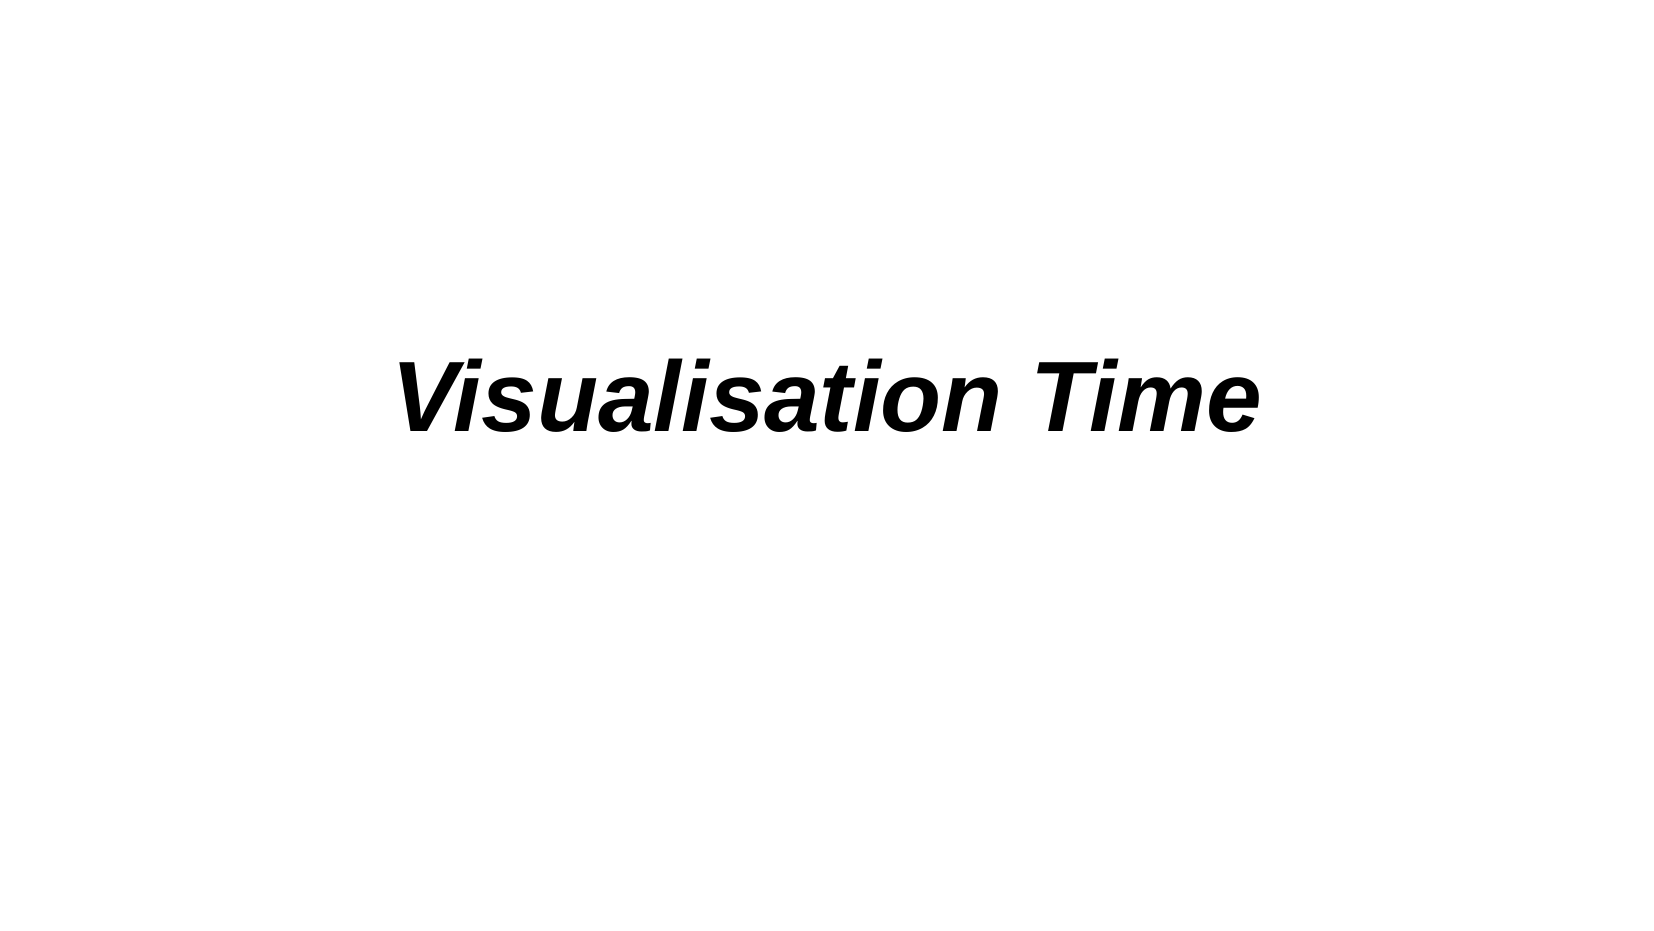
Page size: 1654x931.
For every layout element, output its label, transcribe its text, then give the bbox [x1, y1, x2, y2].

subtitle Visualisation Time [82, 37, 1571, 757]
